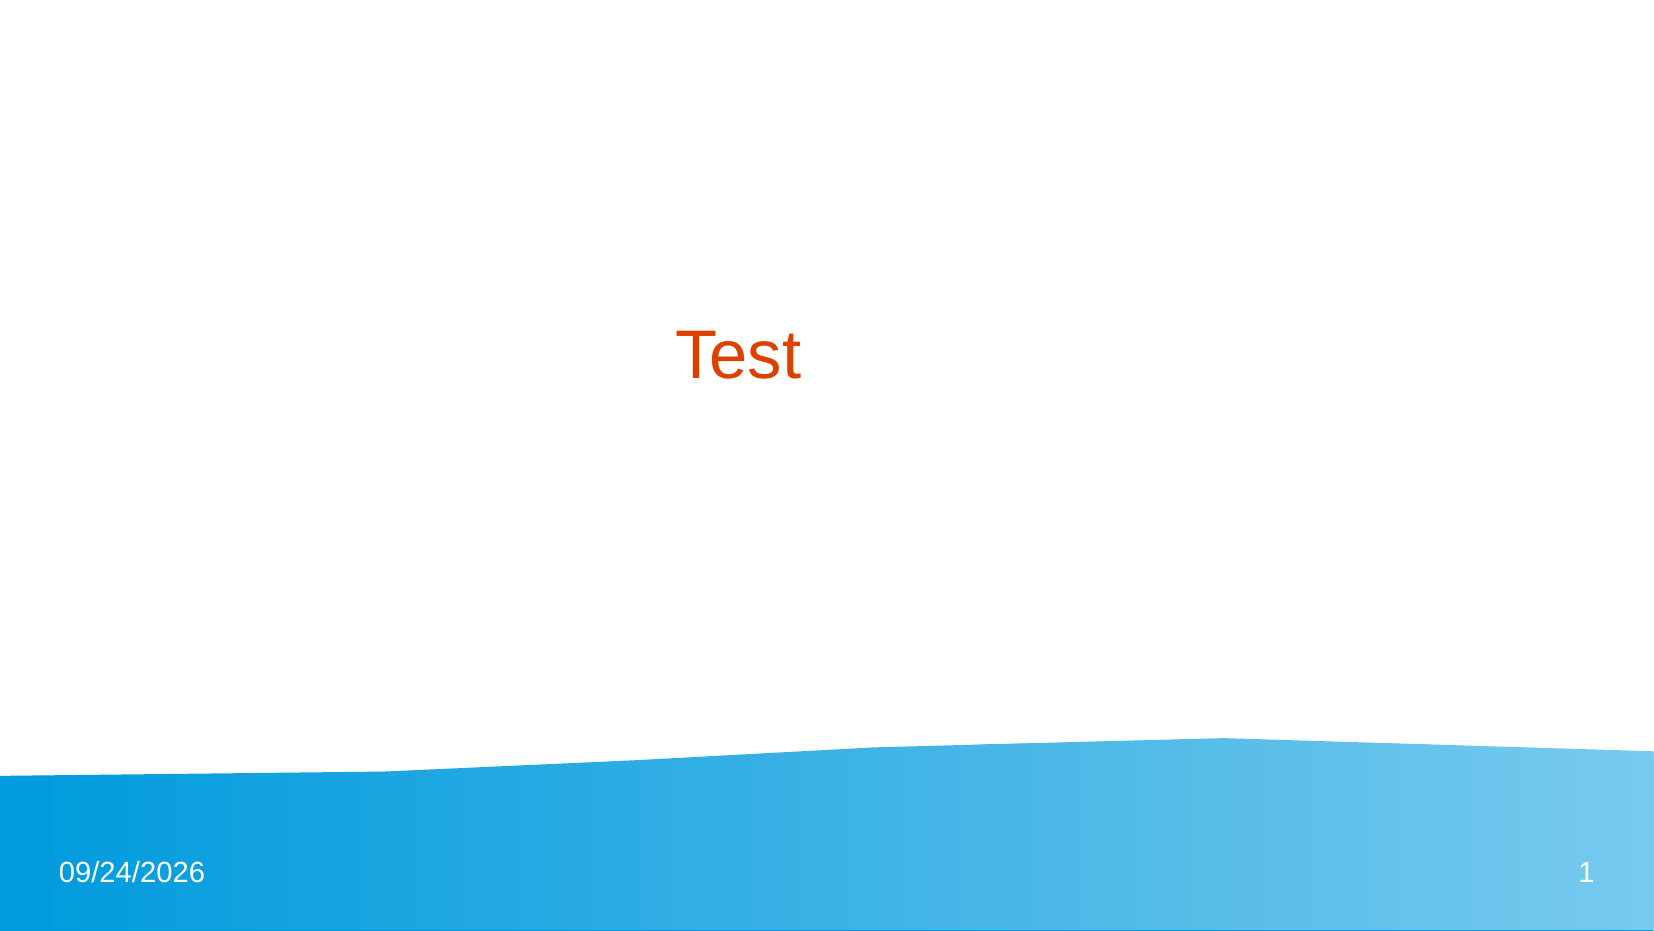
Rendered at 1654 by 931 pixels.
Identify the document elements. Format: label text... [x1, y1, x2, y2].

title Test [0, 265, 1477, 443]
